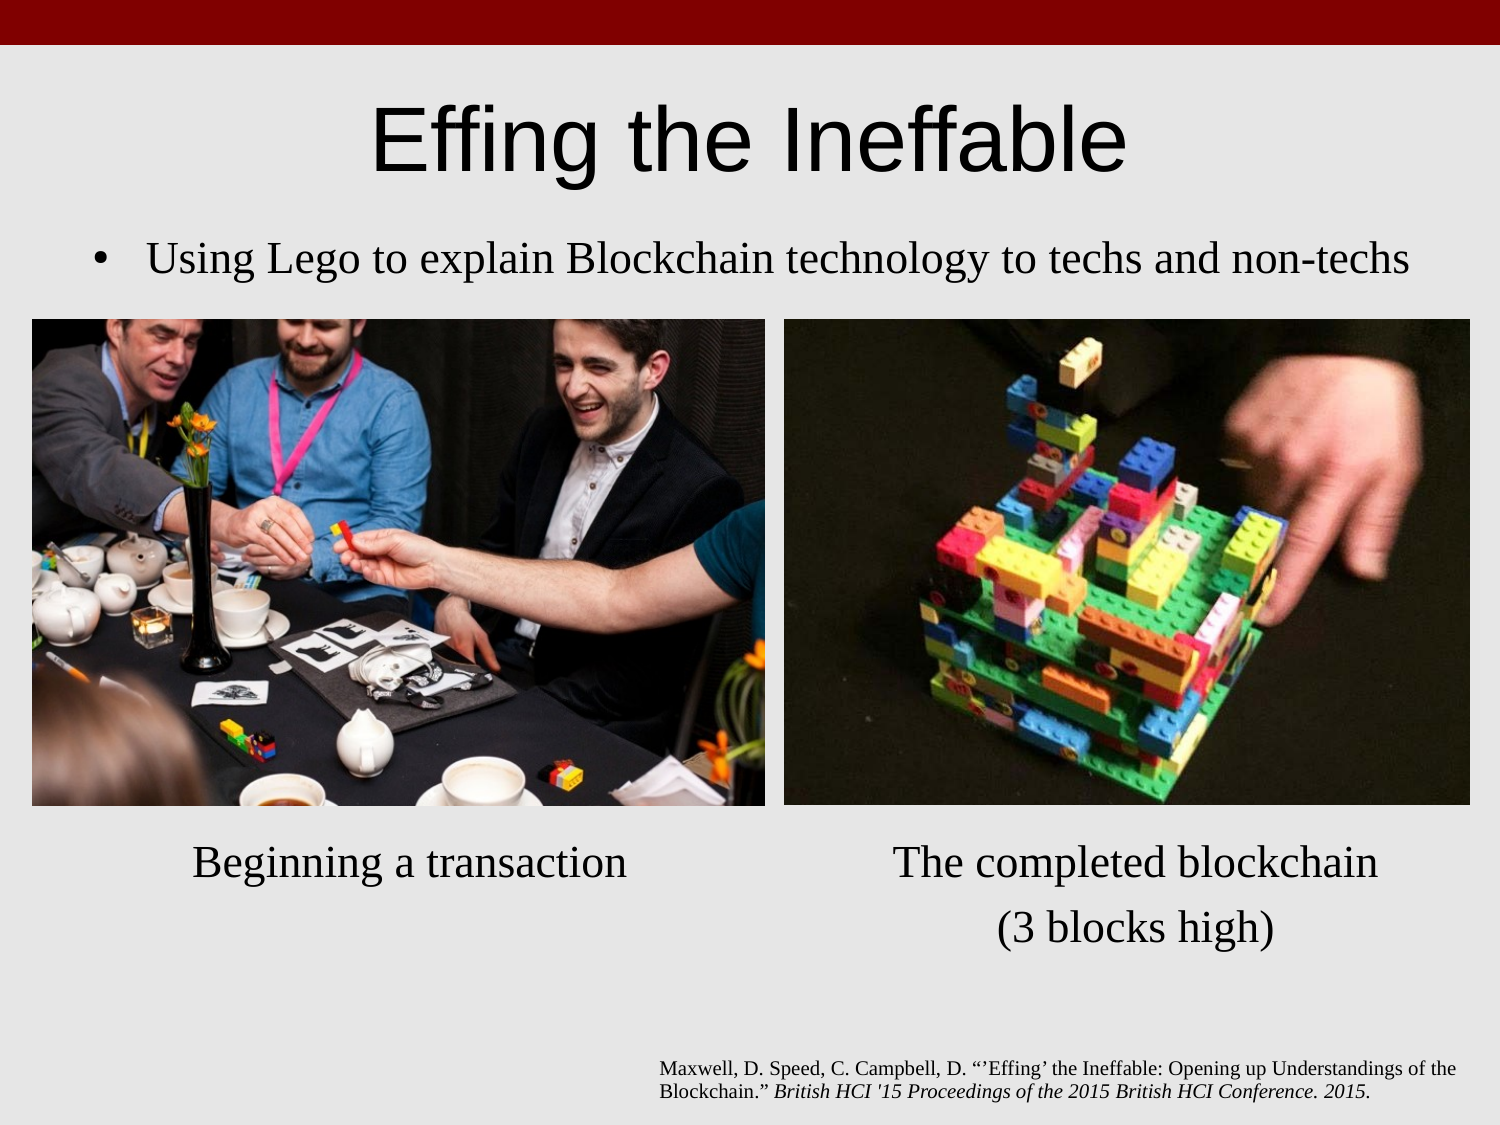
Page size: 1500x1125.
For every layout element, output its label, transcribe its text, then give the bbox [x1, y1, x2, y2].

text_box Maxwell, D. Speed, C. Campbell, D. “’Effing’ the Ineffable: Opening up Understandings of the Blockchain.” British HCI '15 Proceedings of the 2015 British HCI Conference. 2015. [644, 1049, 1486, 1125]
list The completed blockchain (3 blocks high) [873, 836, 1399, 991]
picture [784, 319, 1470, 806]
list Beginning a transaction [177, 836, 642, 925]
title Effing the Ineffable [75, 45, 1425, 233]
list Using Lego to explain Blockchain technology to techs and non-techs [75, 233, 1425, 479]
picture [32, 319, 765, 806]
